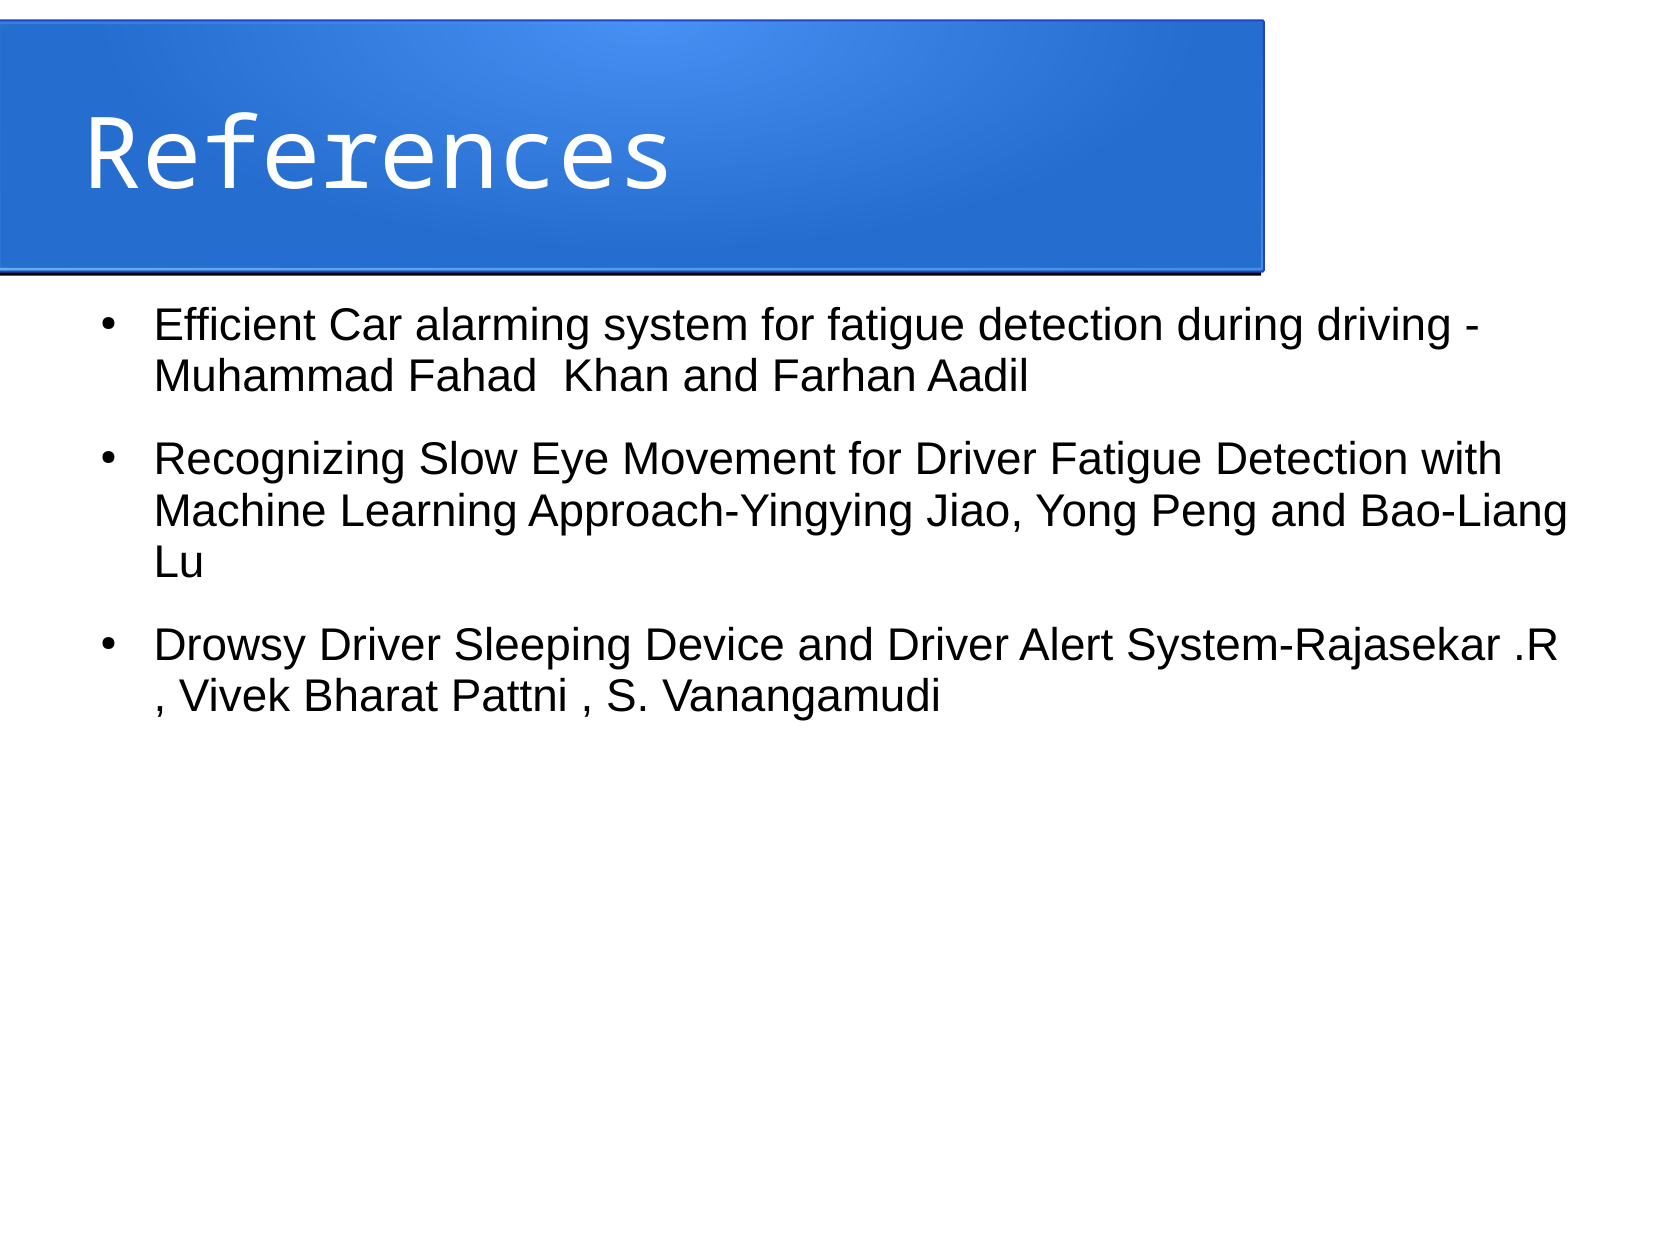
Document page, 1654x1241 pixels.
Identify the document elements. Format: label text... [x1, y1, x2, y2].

list Efficient Car alarming system for fatigue detection during driving -Muhammad Fahad Khan and Farhan Aadil Recognizing Slow Eye Movement for Driver Fatigue Detection with Machine Learning Approach-Yingying Jiao, Yong Peng and Bao-Liang Lu Drowsy Driver Sleeping Device and Driver Alert System-Rajasekar .R , Vivek Bharat Pattni , S. Vanangamudi [82, 299, 1571, 1019]
title References [82, 47, 1235, 252]
